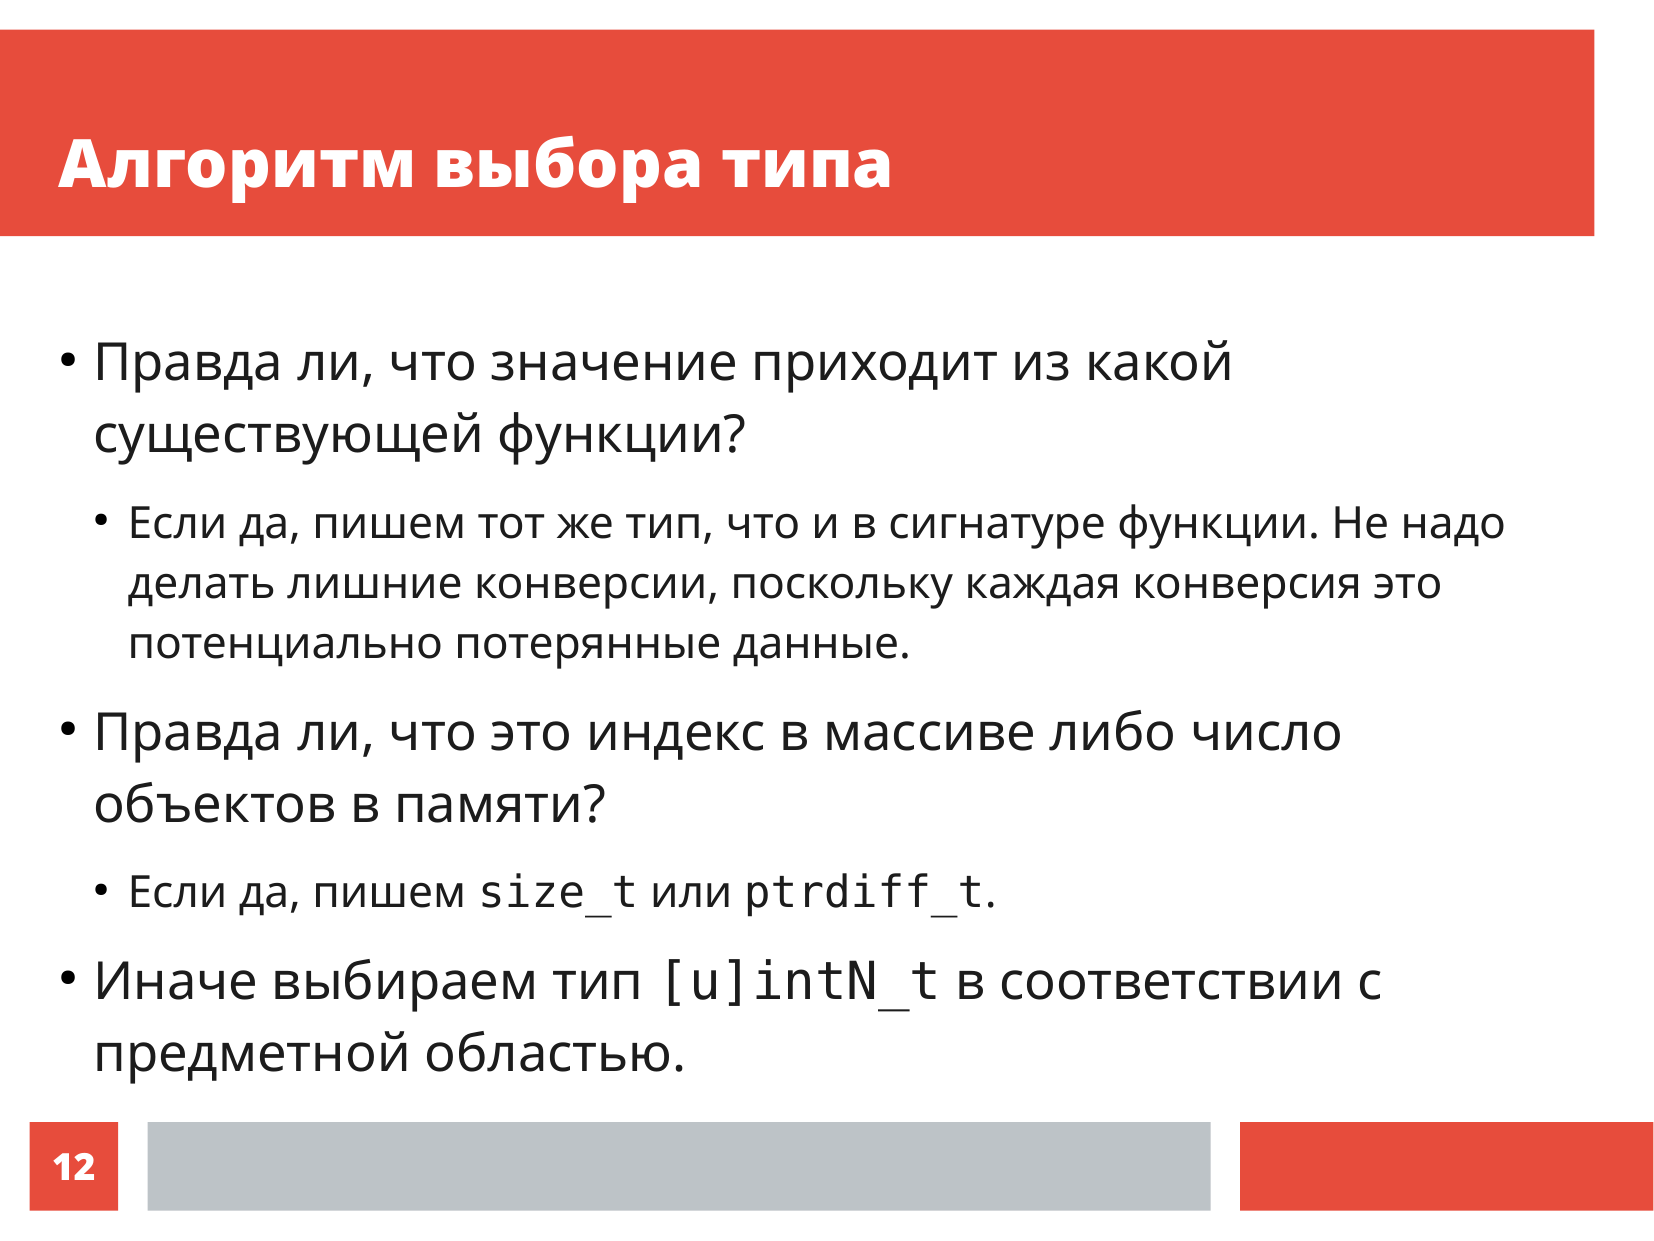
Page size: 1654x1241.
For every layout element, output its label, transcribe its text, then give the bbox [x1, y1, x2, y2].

title Алгоритм выбора типа [59, 59, 1595, 207]
list Правда ли, что значение приходит из какой существующей функции? Если да, пишем тот же тип, что и в сигнатуре функции. Не надо делать лишние конверсии, поскольку каждая конверсия это потенциально потерянные данные. Правда ли, что это индекс в массиве либо число объектов в памяти? Если да, пишем size_t или ptrdiff_t. Иначе выбираем тип [u]intN_t в соответствии с предметной областью. [59, 324, 1565, 1093]
